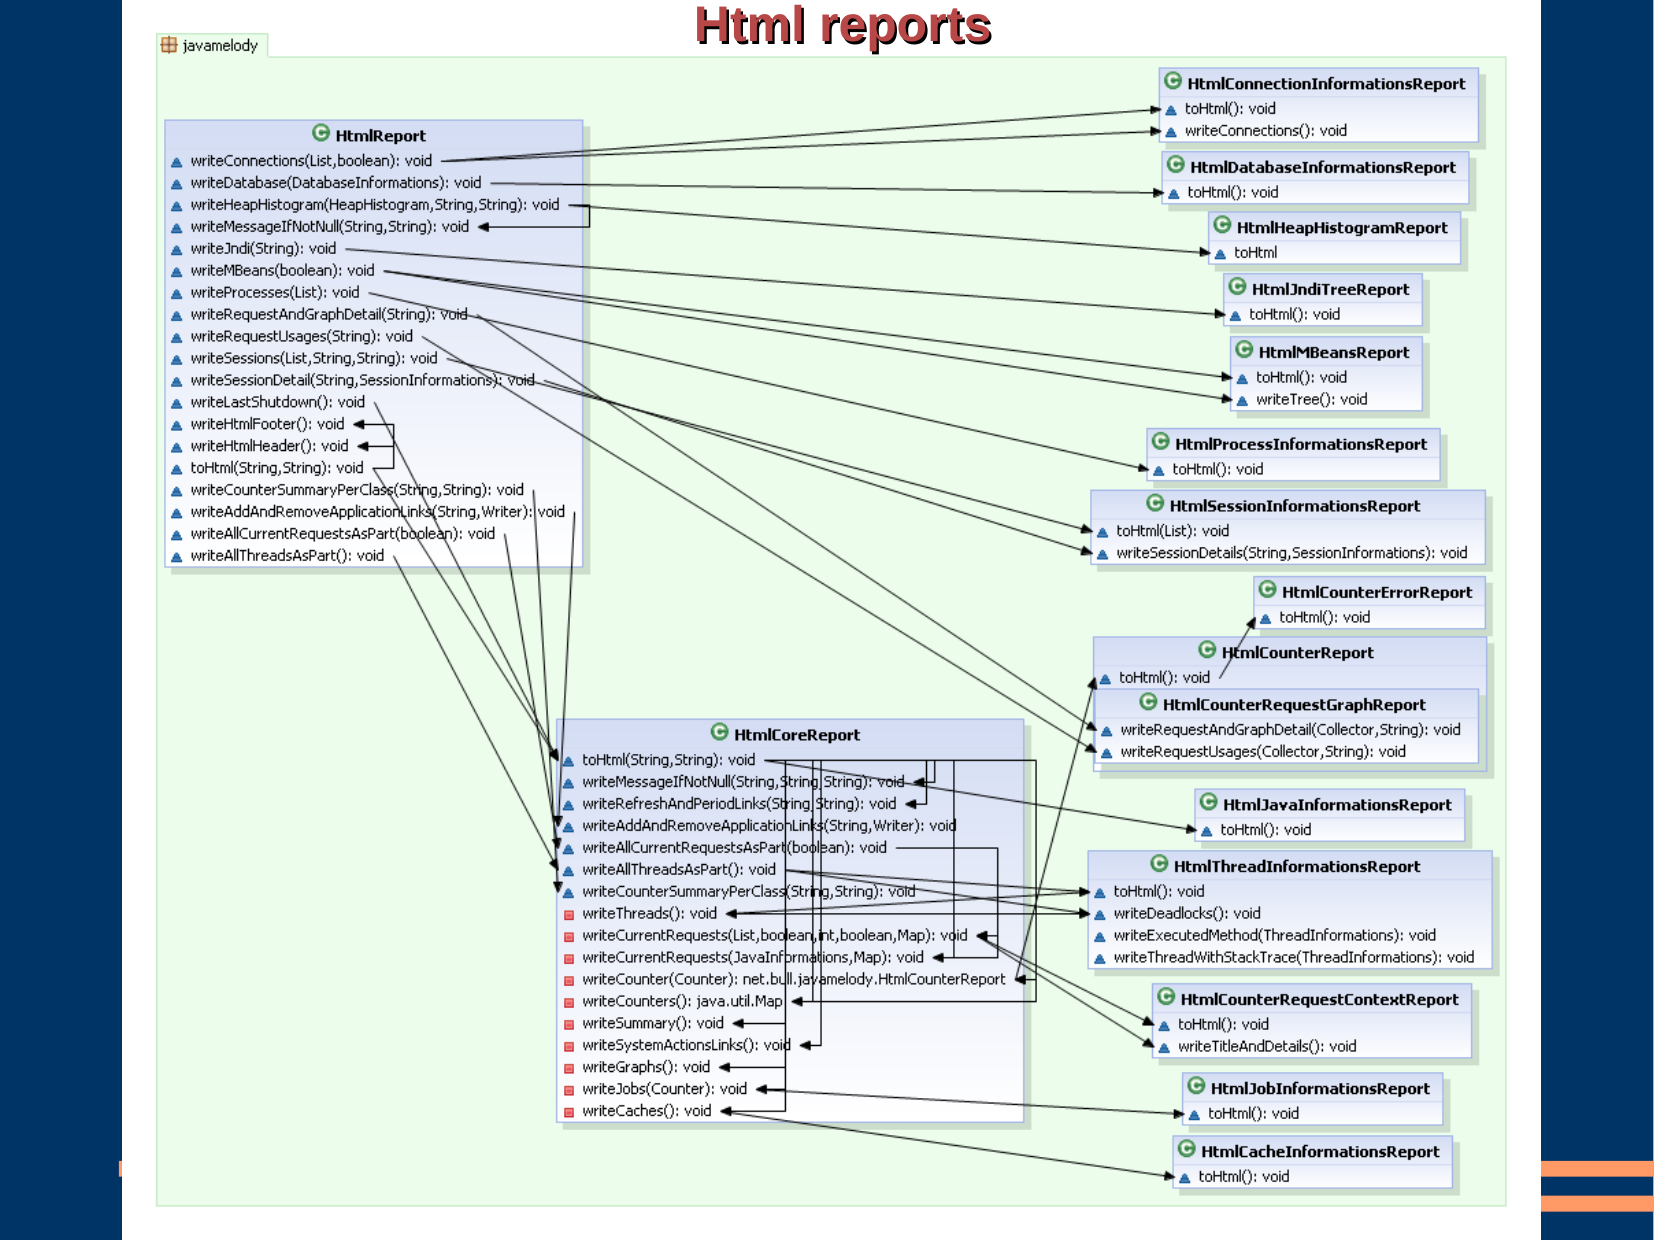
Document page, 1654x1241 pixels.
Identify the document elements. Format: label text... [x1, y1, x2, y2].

picture [122, 0, 1541, 1241]
text_box Html reports [679, 0, 1020, 148]
